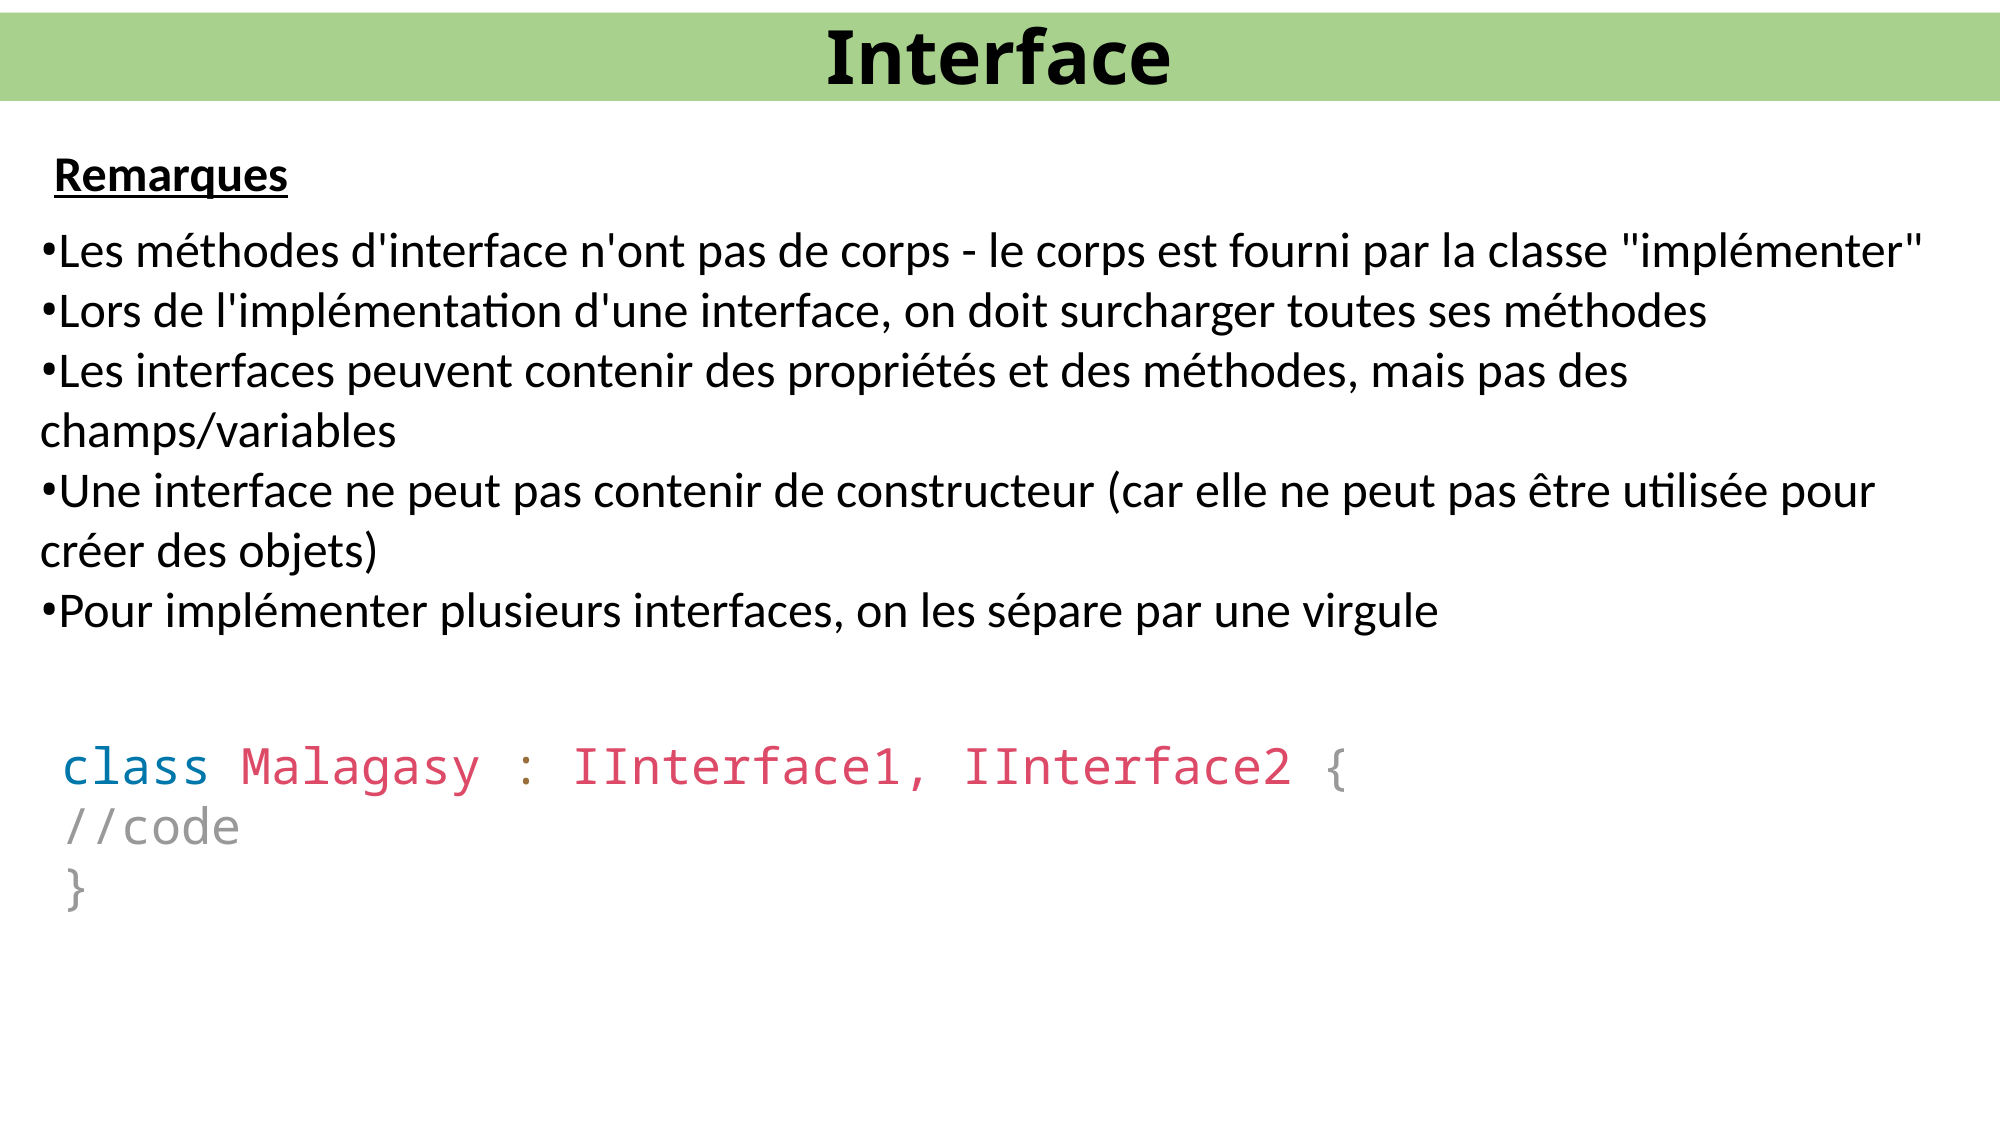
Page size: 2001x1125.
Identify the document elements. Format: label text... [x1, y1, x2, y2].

text_box Interface [0, 12, 2000, 101]
text_box Remarques [39, 133, 335, 210]
text_box Les méthodes d'interface n'ont pas de corps - le corps est fourni par la classe "implémenter" Lors de l'implémentation d'une interface, on doit surcharger toutes ses méthodes Les interfaces peuvent contenir des propriétés et des méthodes, mais pas des champs/variables Une interface ne peut pas contenir de constructeur (car elle ne peut pas être utilisée pour créer des objets) Pour implémenter plusieurs interfaces, on les sépare par une virgule [24, 210, 2000, 650]
text_box class Malagasy : IInterface1, IInterface2 { //code } [62, 708, 1938, 940]
